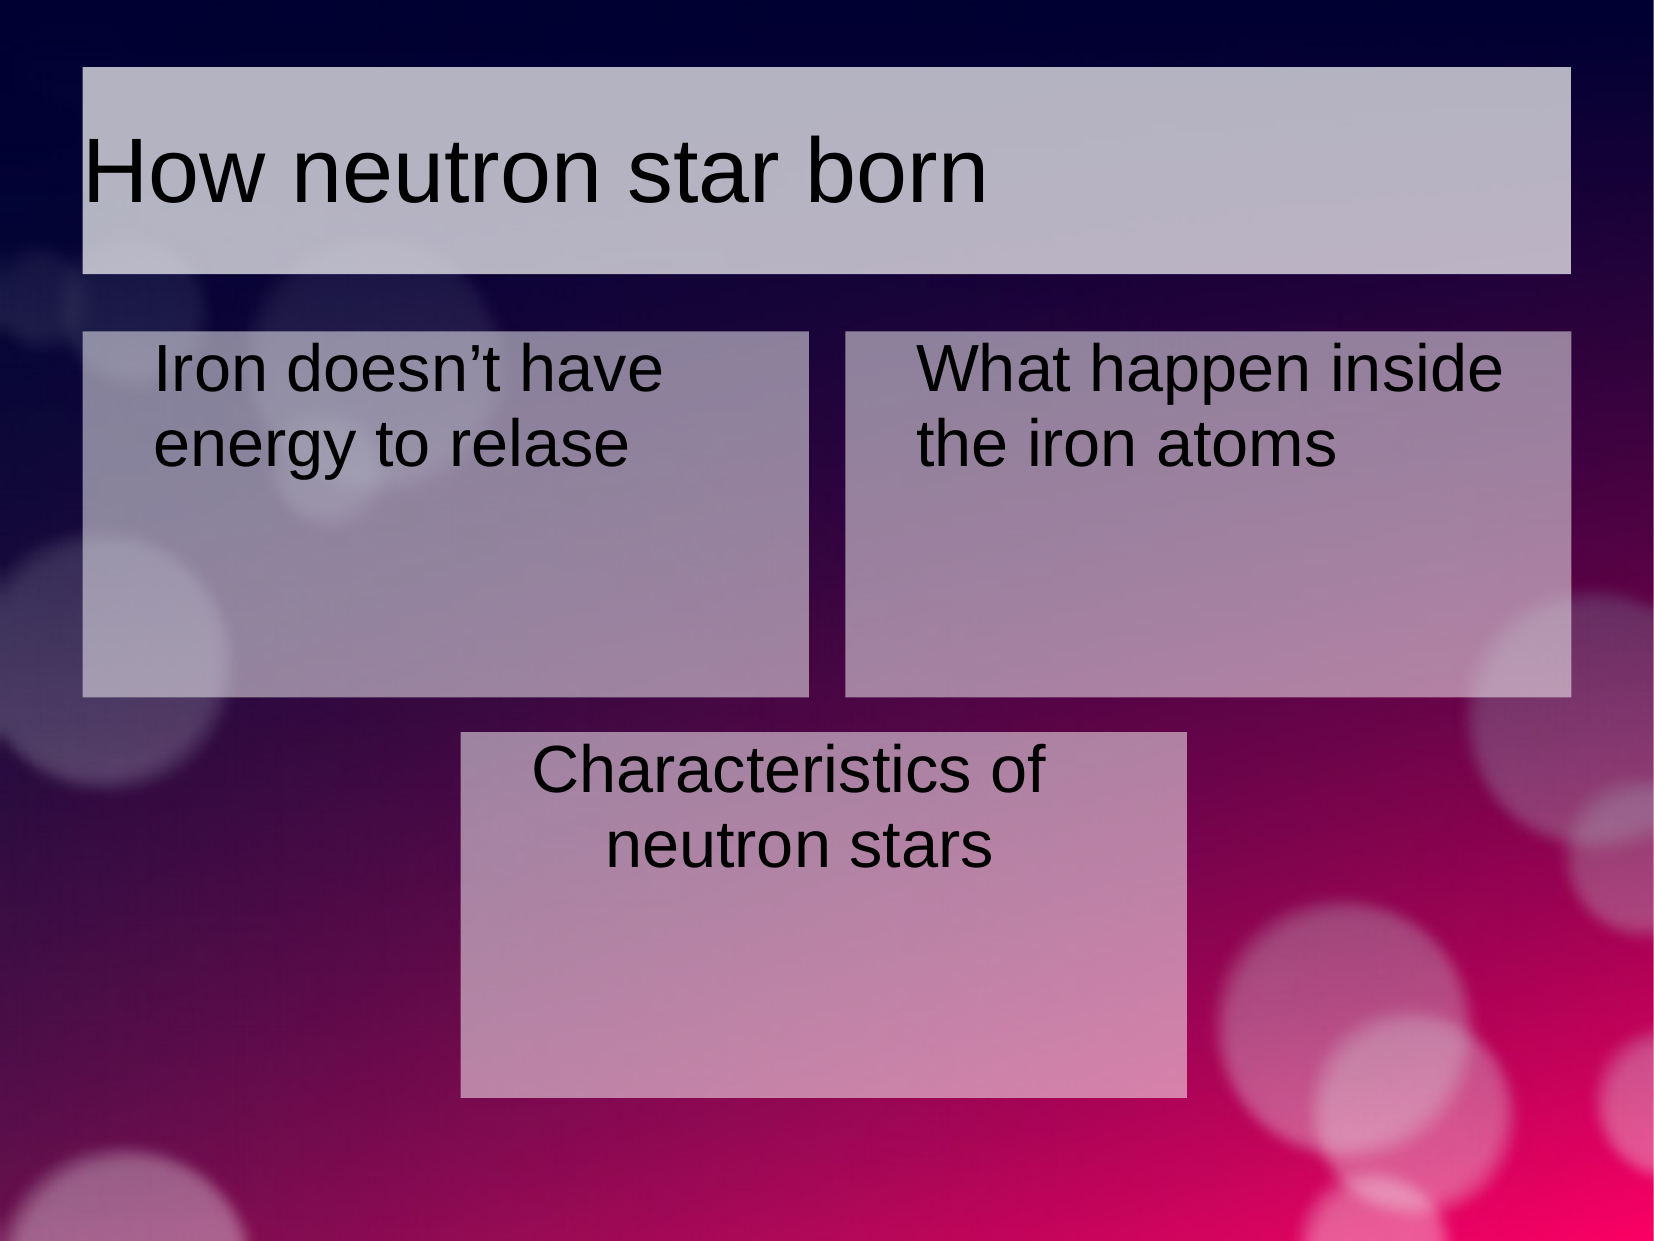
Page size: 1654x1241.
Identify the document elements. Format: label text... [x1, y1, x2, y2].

title How neutron star born [82, 67, 1571, 275]
list Iron doesn’t have energy to relase [82, 331, 809, 698]
list What happen inside the iron atoms [845, 331, 1572, 698]
picture [0, 0, 1654, 1241]
list Characteristics of neutron stars [460, 732, 1187, 1098]
